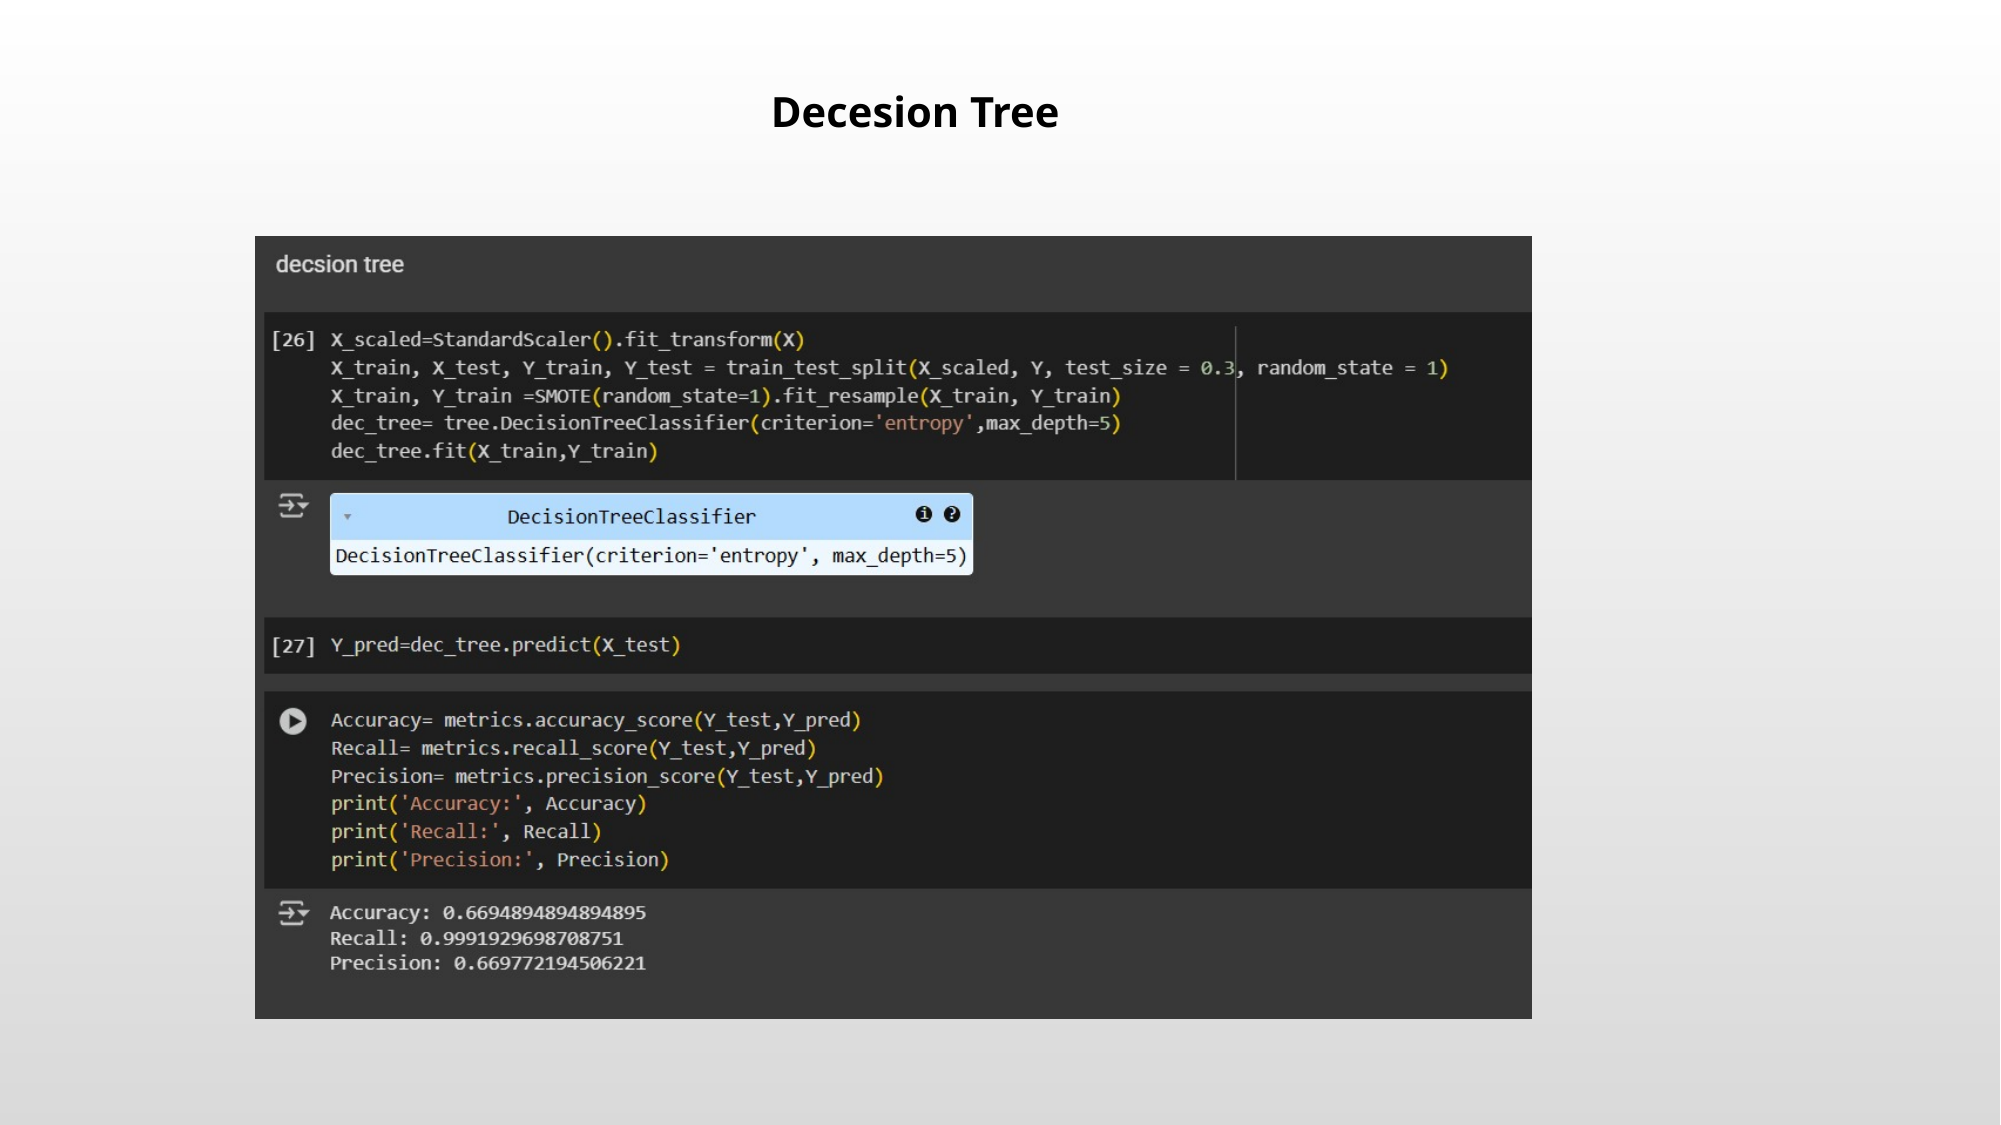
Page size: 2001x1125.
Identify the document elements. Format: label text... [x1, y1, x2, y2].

picture [255, 236, 1532, 1019]
text_box Decesion Tree [196, 78, 1603, 144]
